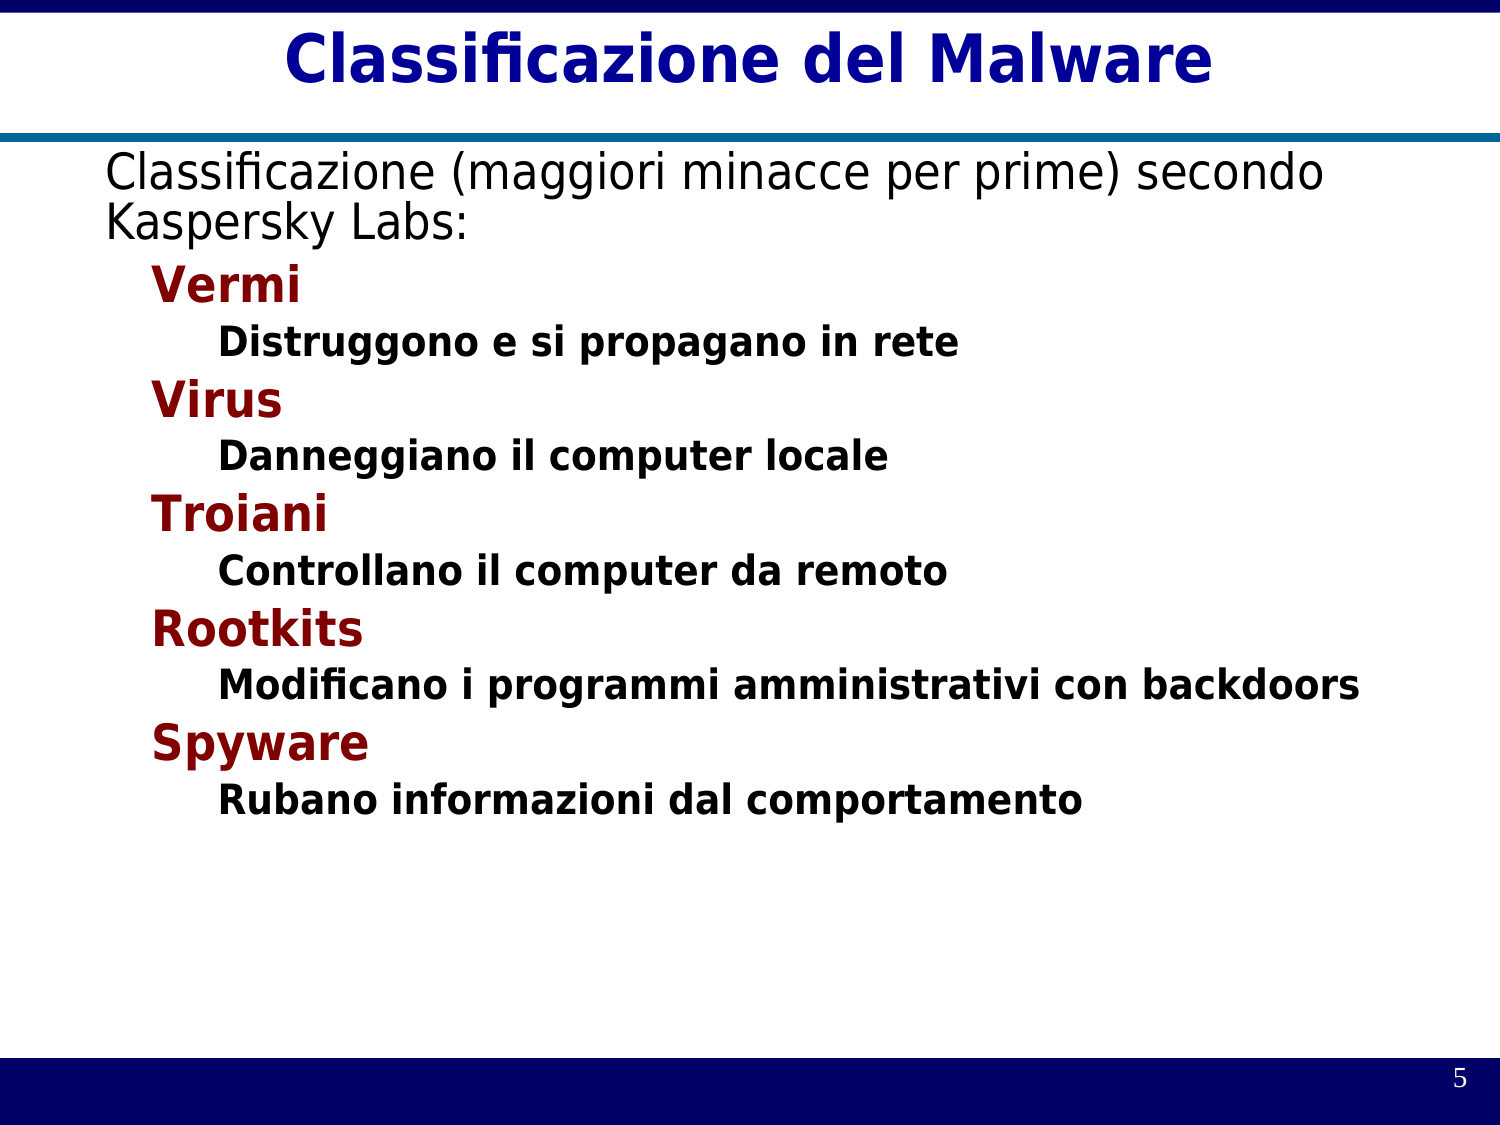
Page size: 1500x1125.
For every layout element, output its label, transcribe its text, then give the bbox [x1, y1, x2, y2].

list Classificazione (maggiori minacce per prime) secondo Kaspersky Labs: Vermi Distruggono e si propagano in rete Virus Danneggiano il computer locale Troiani Controllano il computer da remoto Rootkits Modificano i programmi amministrativi con backdoors Spyware Rubano informazioni dal comportamento [30, 149, 1471, 1021]
title Classificazione del Malware [30, 0, 1471, 126]
